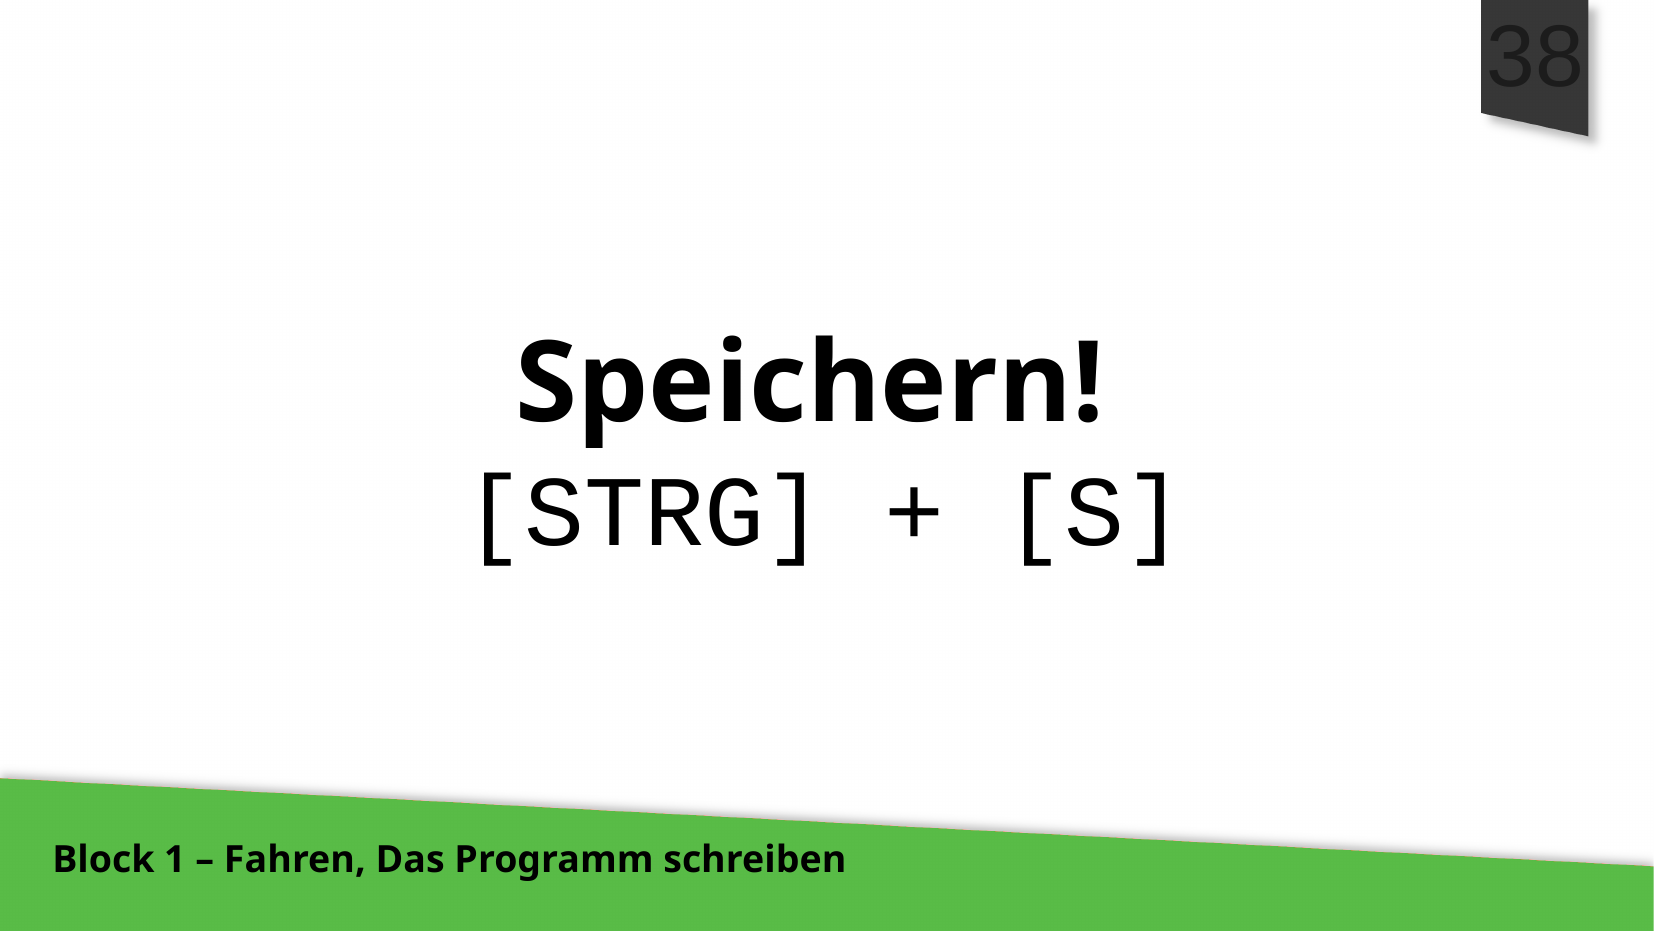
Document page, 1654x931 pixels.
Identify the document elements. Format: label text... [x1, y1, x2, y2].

text_box [STRG] + [S] [450, 455, 1201, 697]
text_box Block 1 – Fahren, Das Programm schreiben [37, 825, 863, 901]
text_box <number> [923, 0, 1599, 141]
title Speichern! [120, 300, 1501, 456]
picture [0, 0, 1654, 931]
